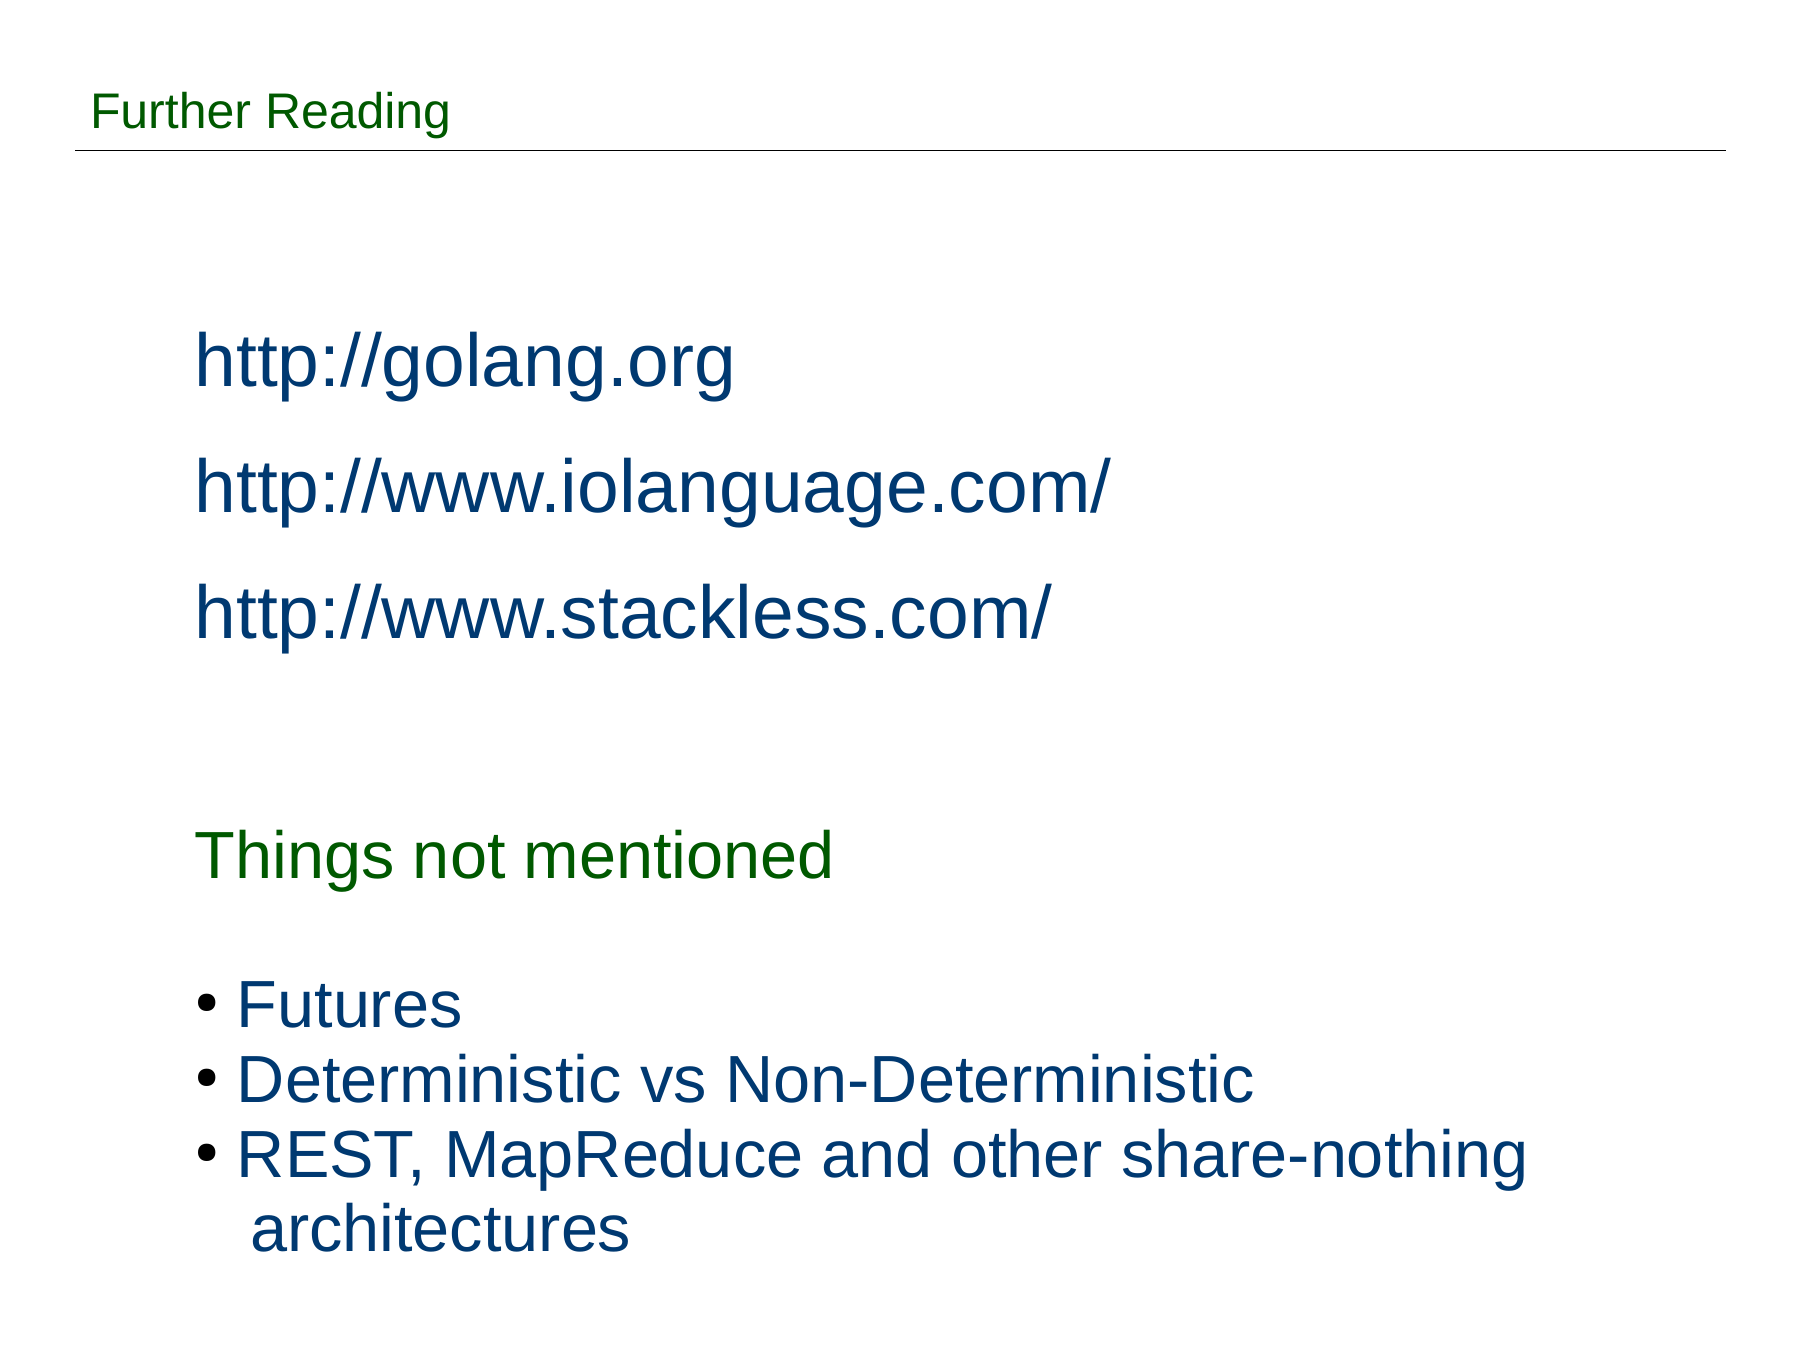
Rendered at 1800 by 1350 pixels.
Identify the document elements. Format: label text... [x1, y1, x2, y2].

text_box Things not mentioned Futures Deterministic vs Non-Deterministic REST, MapReduce and other share-nothing architectures [180, 810, 1800, 1274]
text_box http://golang.org http://www.iolanguage.com/ http://www.stackless.com/ [180, 269, 1800, 746]
title Further Reading [90, 38, 1710, 147]
